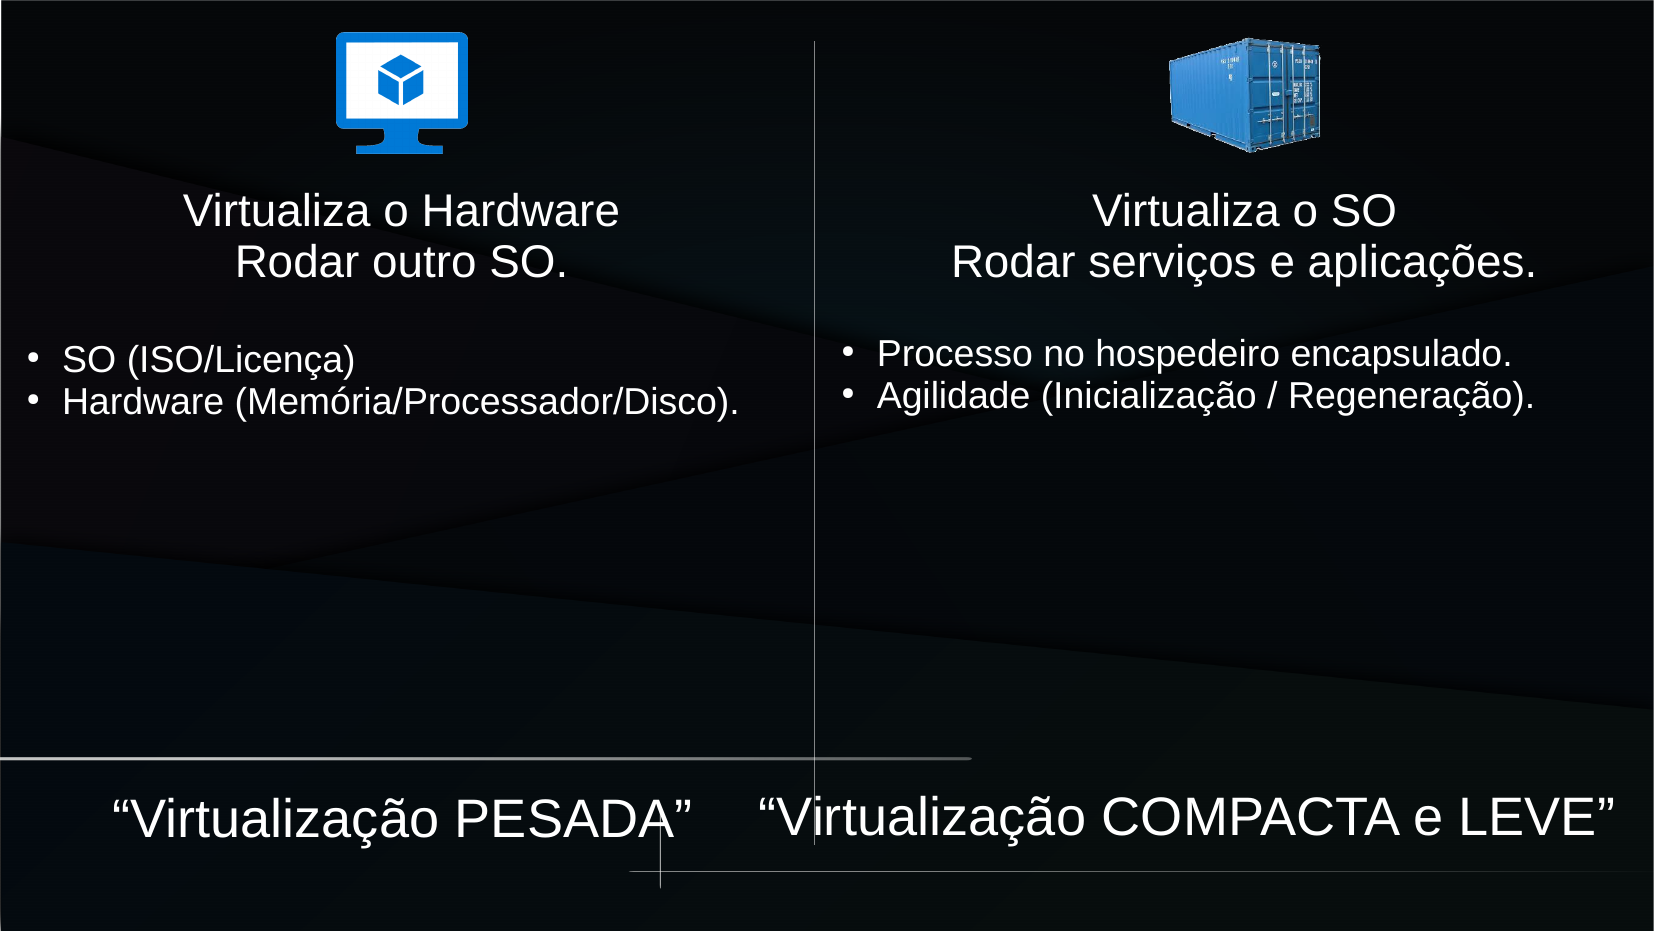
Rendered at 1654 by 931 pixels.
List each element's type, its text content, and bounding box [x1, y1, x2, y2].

text_box SO (ISO/Licença) Hardware (Memória/Processador/Disco). [11, 330, 804, 643]
text_box Virtualiza o SO Rodar serviços e aplicações. [936, 177, 1553, 346]
text_box Virtualiza o Hardware Rodar outro SO. [64, 177, 739, 314]
text_box “Virtualização PESADA” [97, 780, 709, 857]
text_box Processo no hospedeiro encapsulado. Agilidade (Inicialização / Regeneração). [826, 324, 1642, 711]
text_box “Virtualização COMPACTA e LEVE” [744, 779, 1631, 859]
picture [0, 0, 1654, 931]
